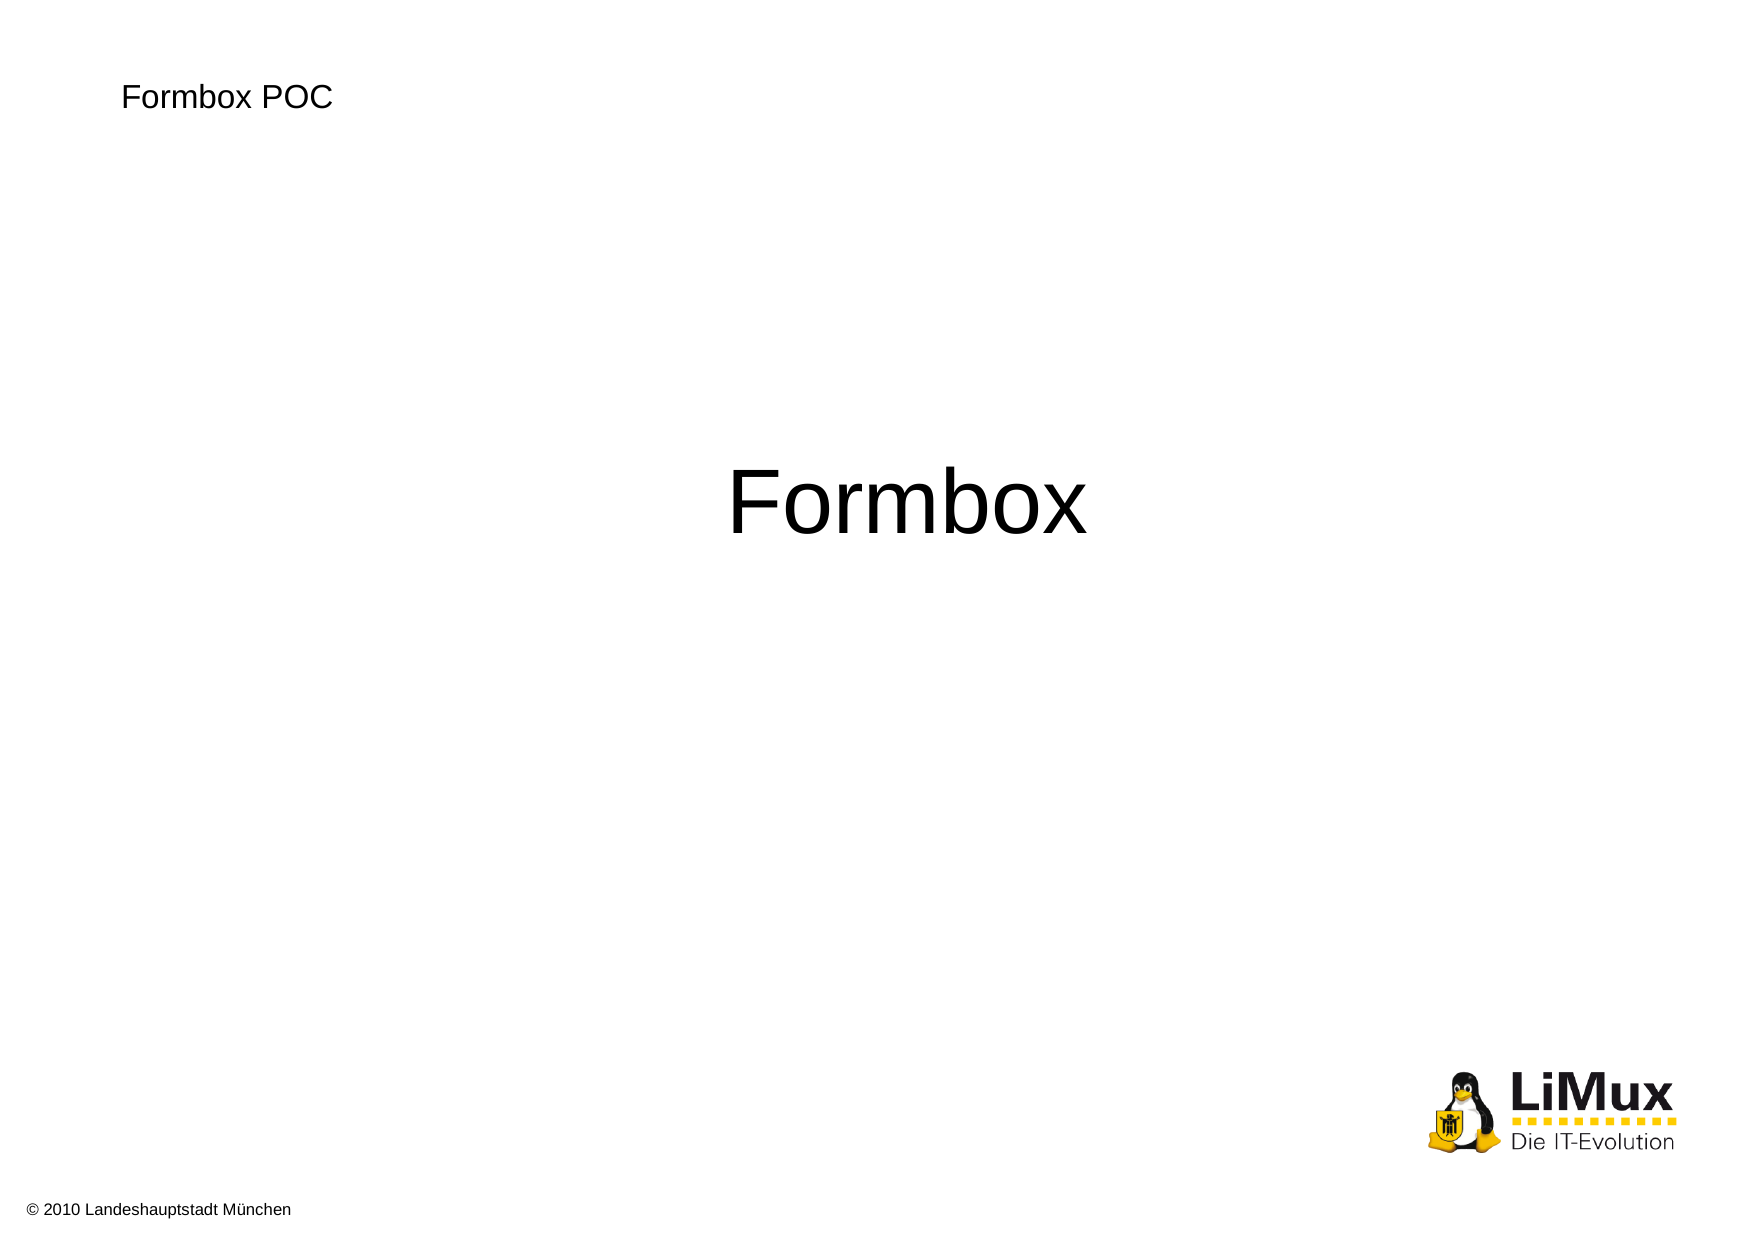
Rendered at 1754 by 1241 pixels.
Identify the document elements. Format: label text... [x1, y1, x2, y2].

picture [1417, 1059, 1731, 1173]
subtitle Formbox [118, 159, 1697, 845]
